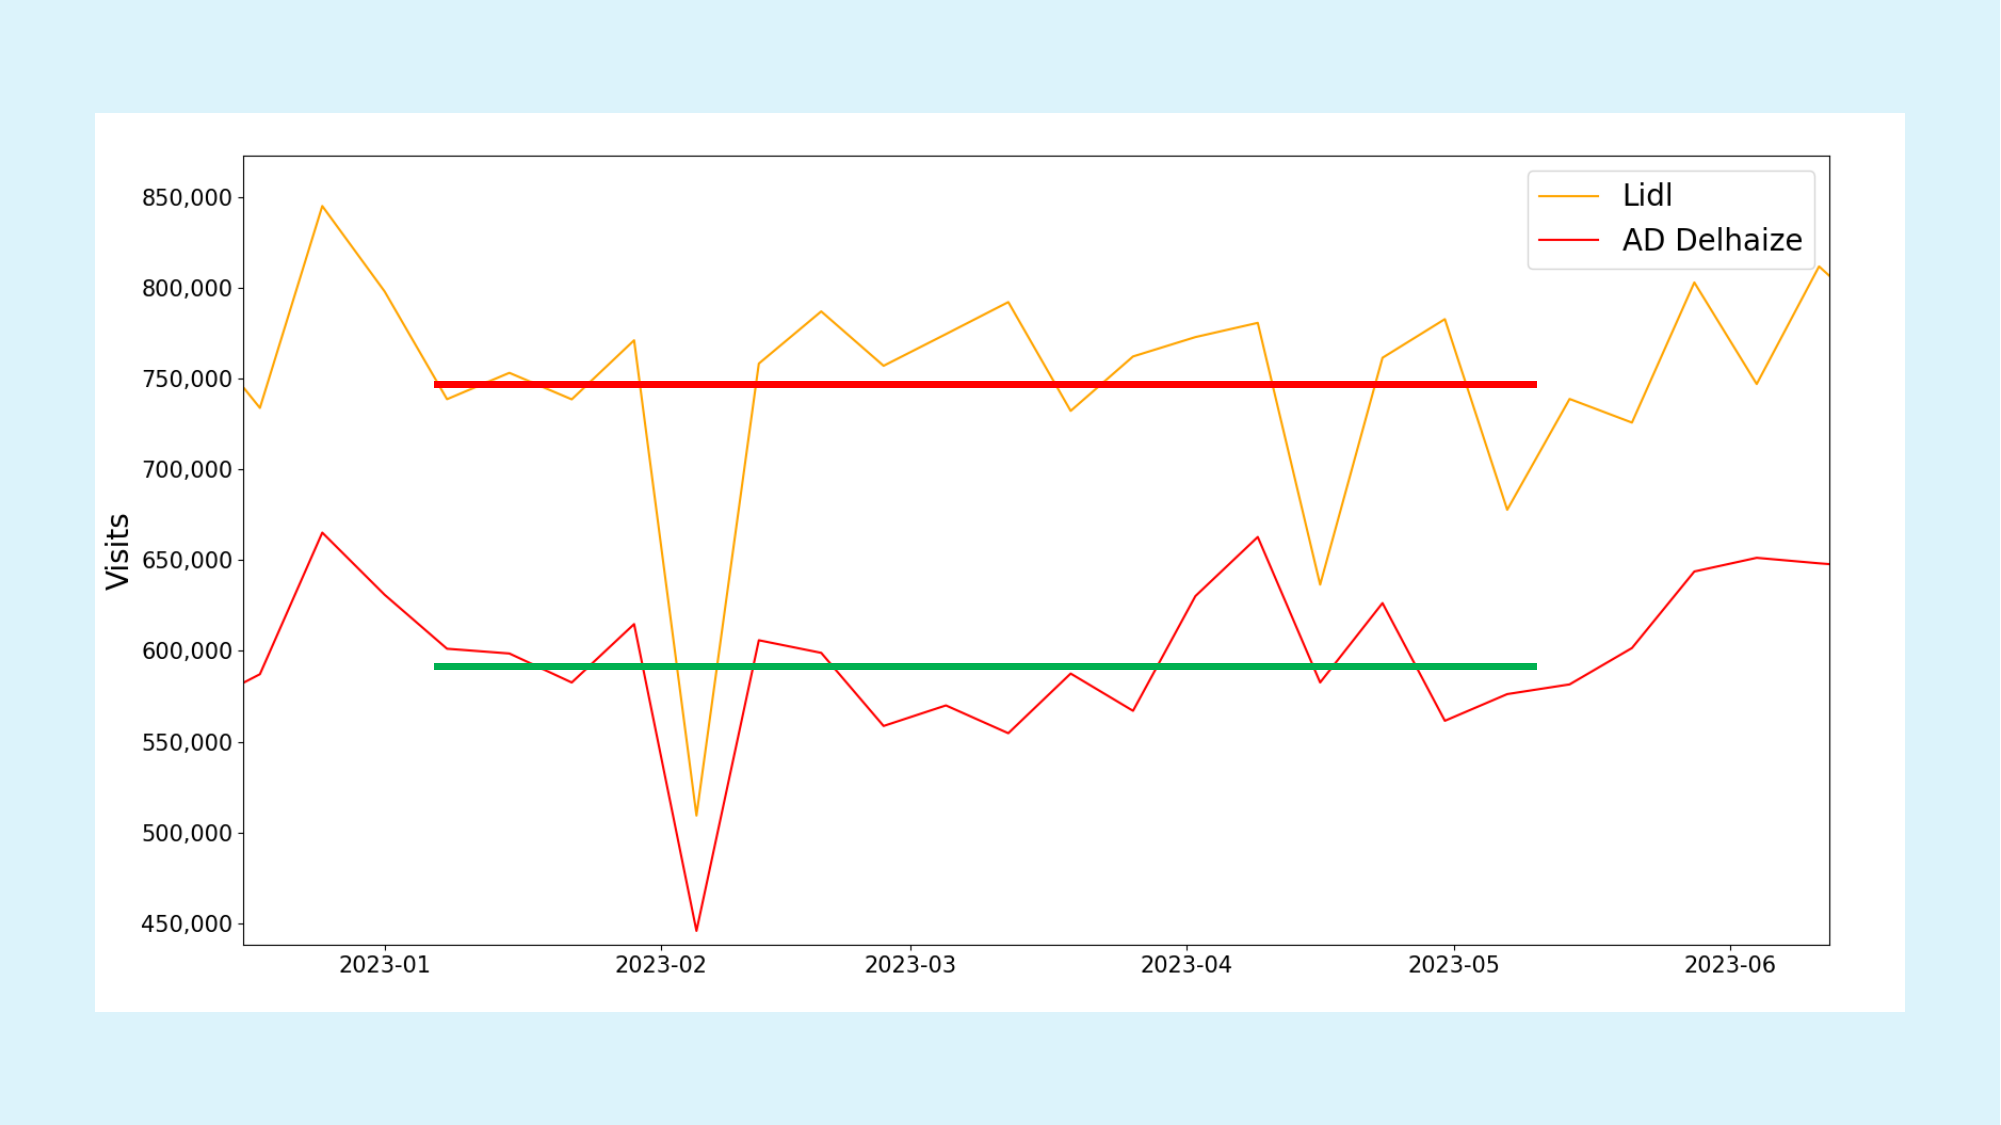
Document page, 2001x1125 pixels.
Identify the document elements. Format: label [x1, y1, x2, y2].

picture [95, 113, 1905, 1012]
